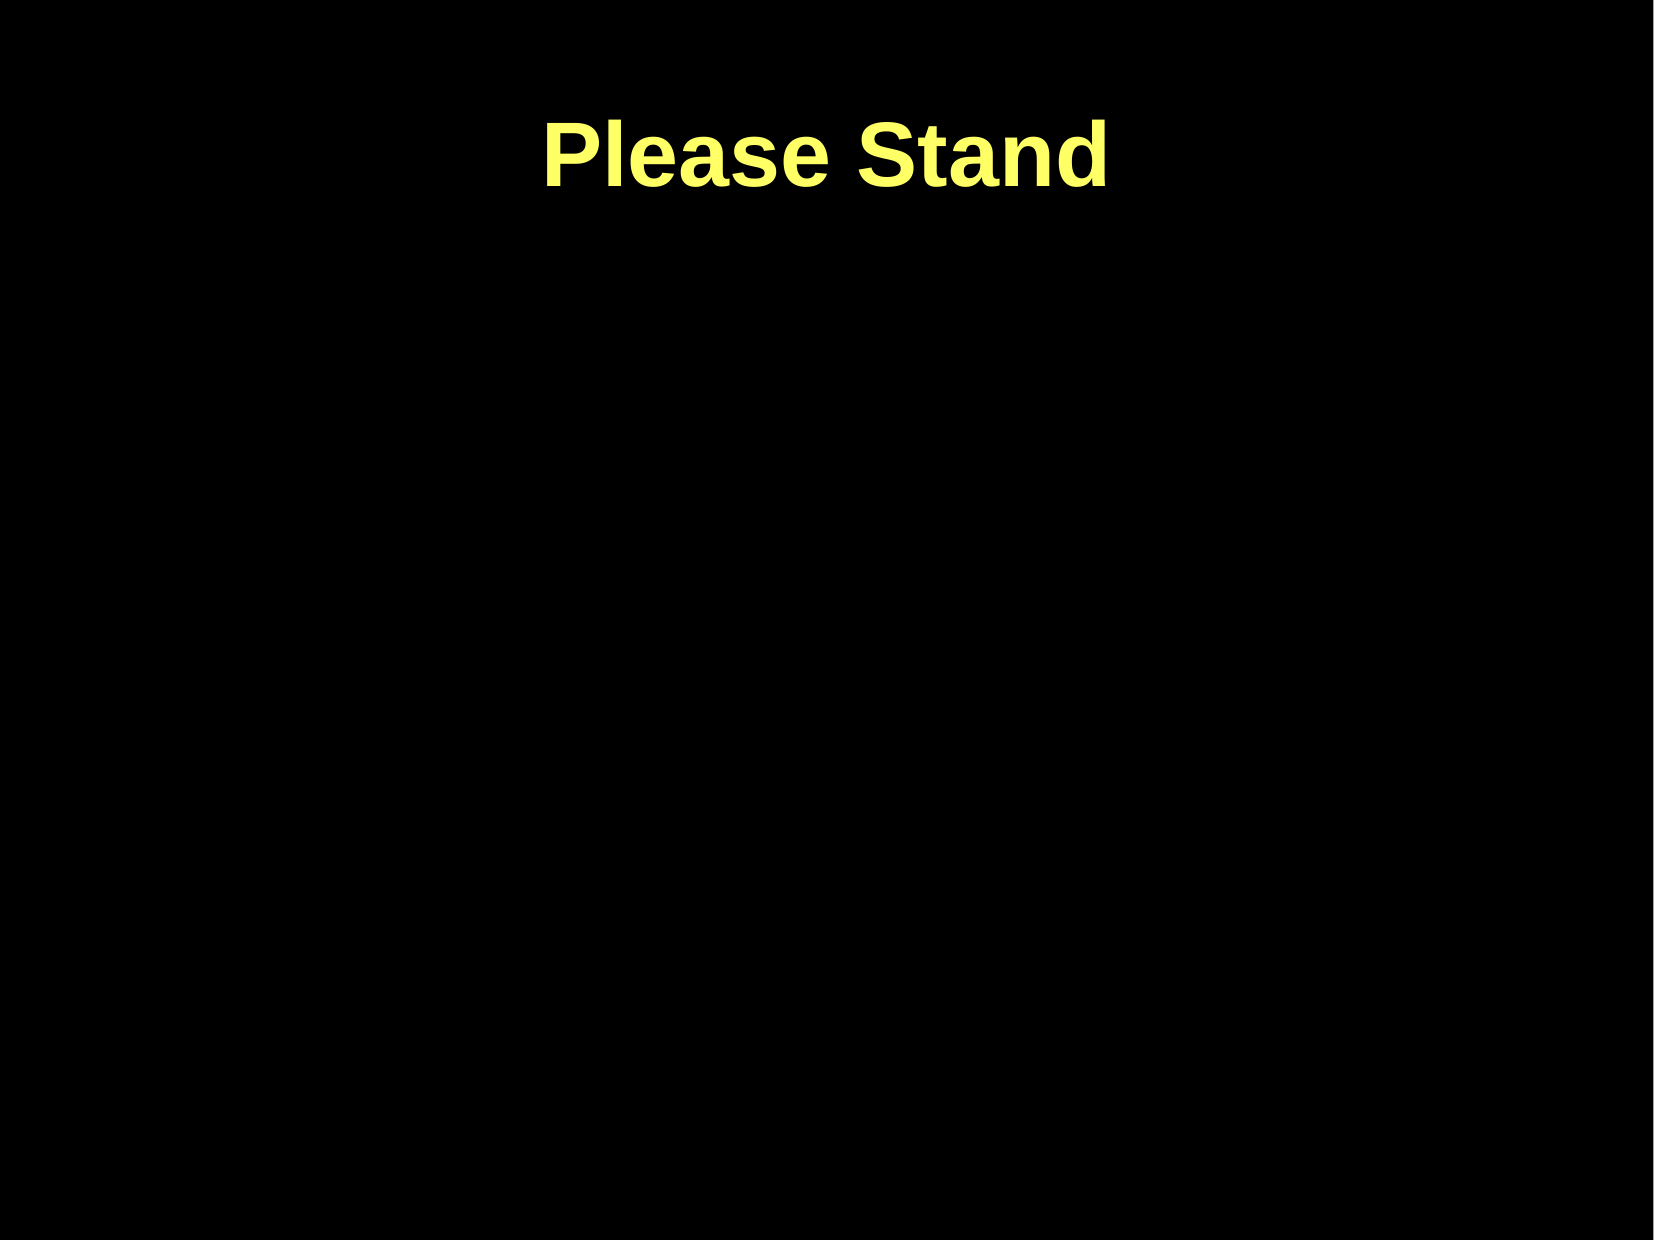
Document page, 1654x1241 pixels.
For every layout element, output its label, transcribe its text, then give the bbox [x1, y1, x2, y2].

title Please Stand [82, 49, 1571, 257]
